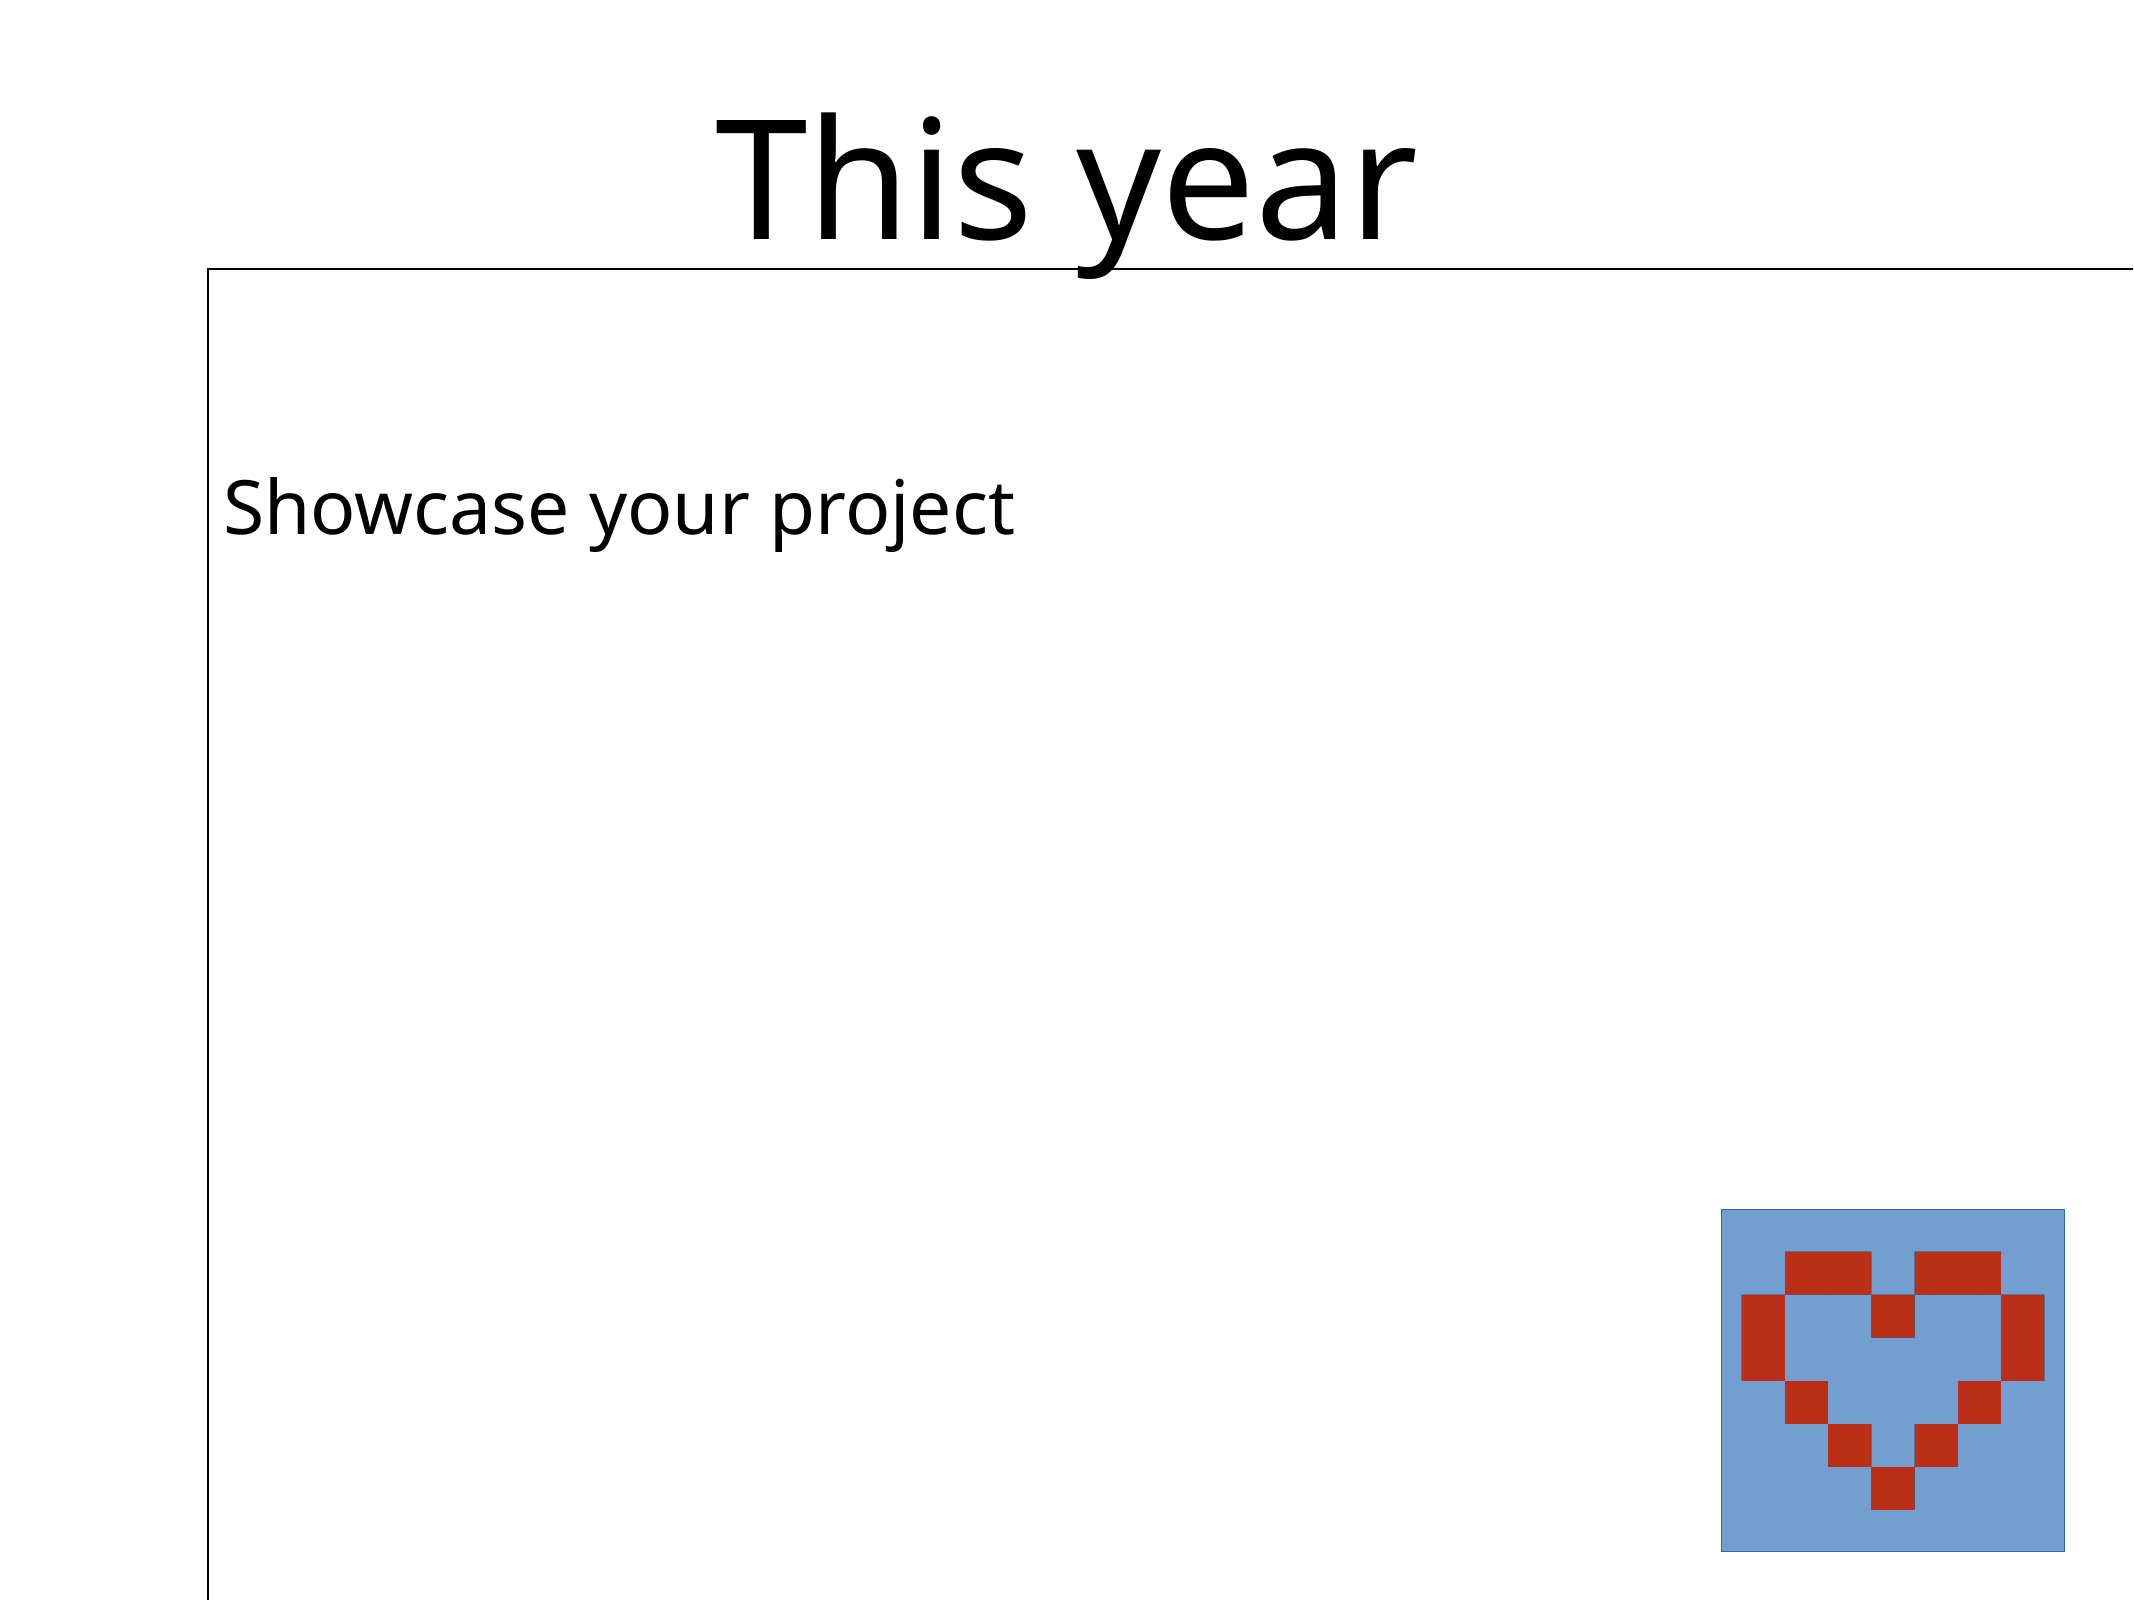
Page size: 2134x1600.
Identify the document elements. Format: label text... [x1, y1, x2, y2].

text_box This year [208, 54, 1926, 268]
picture [1721, 1209, 2065, 1552]
text_box This year [209, 270, 1926, 397]
text_box Showcase your project [209, 446, 1926, 1011]
